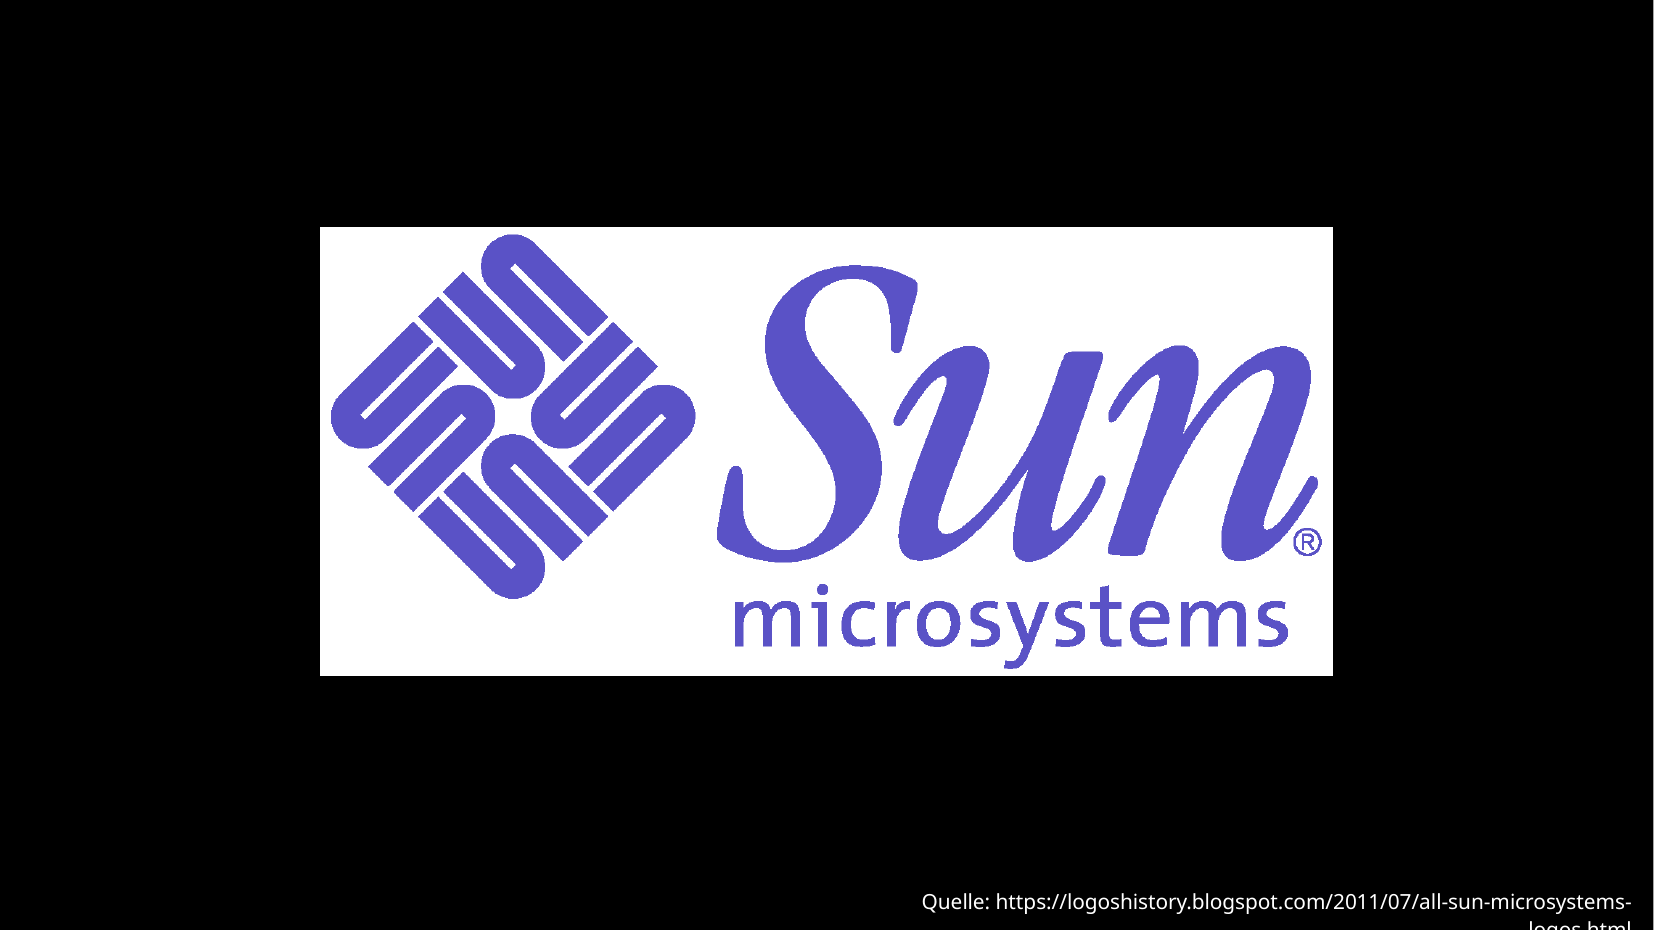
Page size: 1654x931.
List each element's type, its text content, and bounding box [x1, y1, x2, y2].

text_box Quelle: https://logoshistory.blogspot.com/2011/07/all-sun-microsystems-logos.html [813, 880, 1647, 924]
picture [320, 227, 1333, 676]
